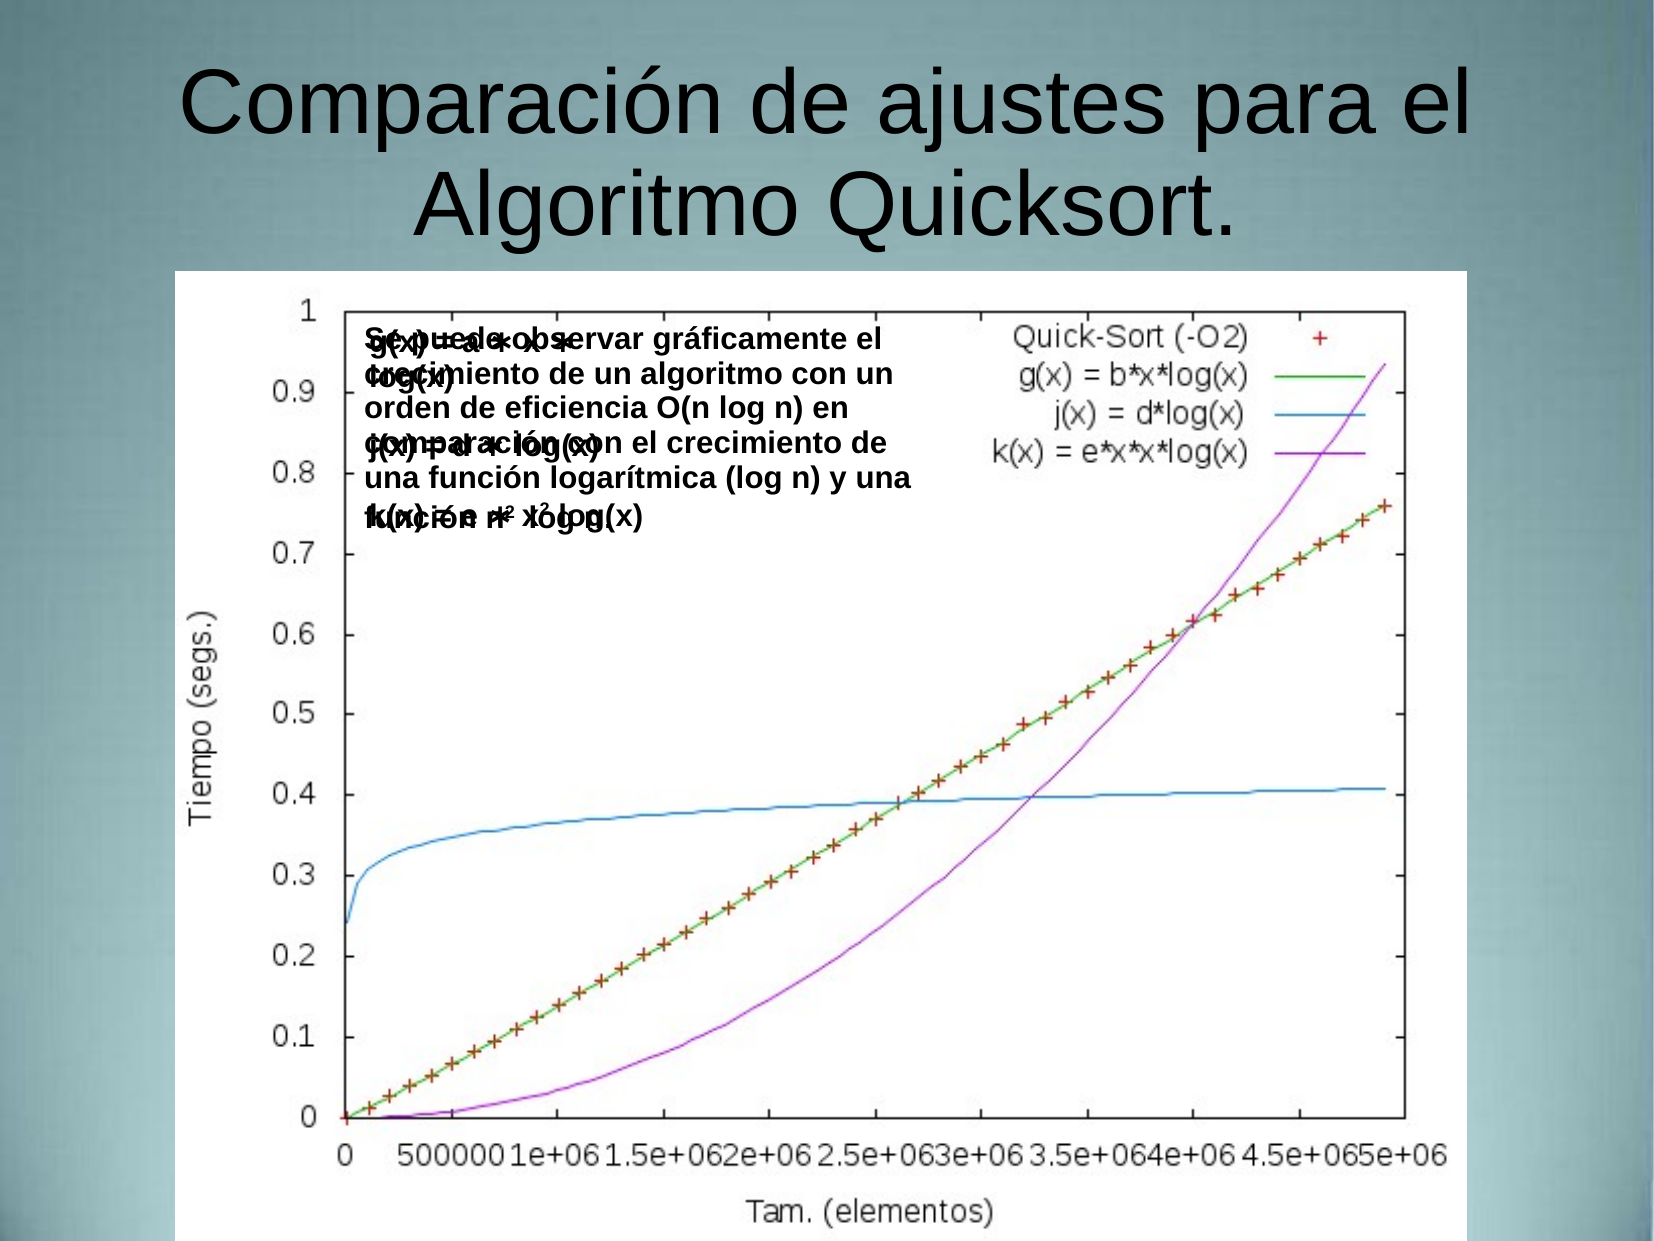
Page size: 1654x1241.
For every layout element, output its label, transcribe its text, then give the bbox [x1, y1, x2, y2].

text_box Se puede observar gráficamente el crecimiento de un algoritmo con un orden de eficiencia O(n log n) en comparación con el crecimiento de una función logarítmica (log n) y una función n2 log n. [349, 313, 964, 551]
title Comparación de ajustes para el Algoritmo Quicksort. [82, 49, 1571, 257]
picture [0, 0, 1654, 1241]
text_box g(x) = a ∗ x ∗ log(x) j(x) = d ∗ log(x) k(x) = e ∗ x2 log(x) [354, 316, 680, 626]
